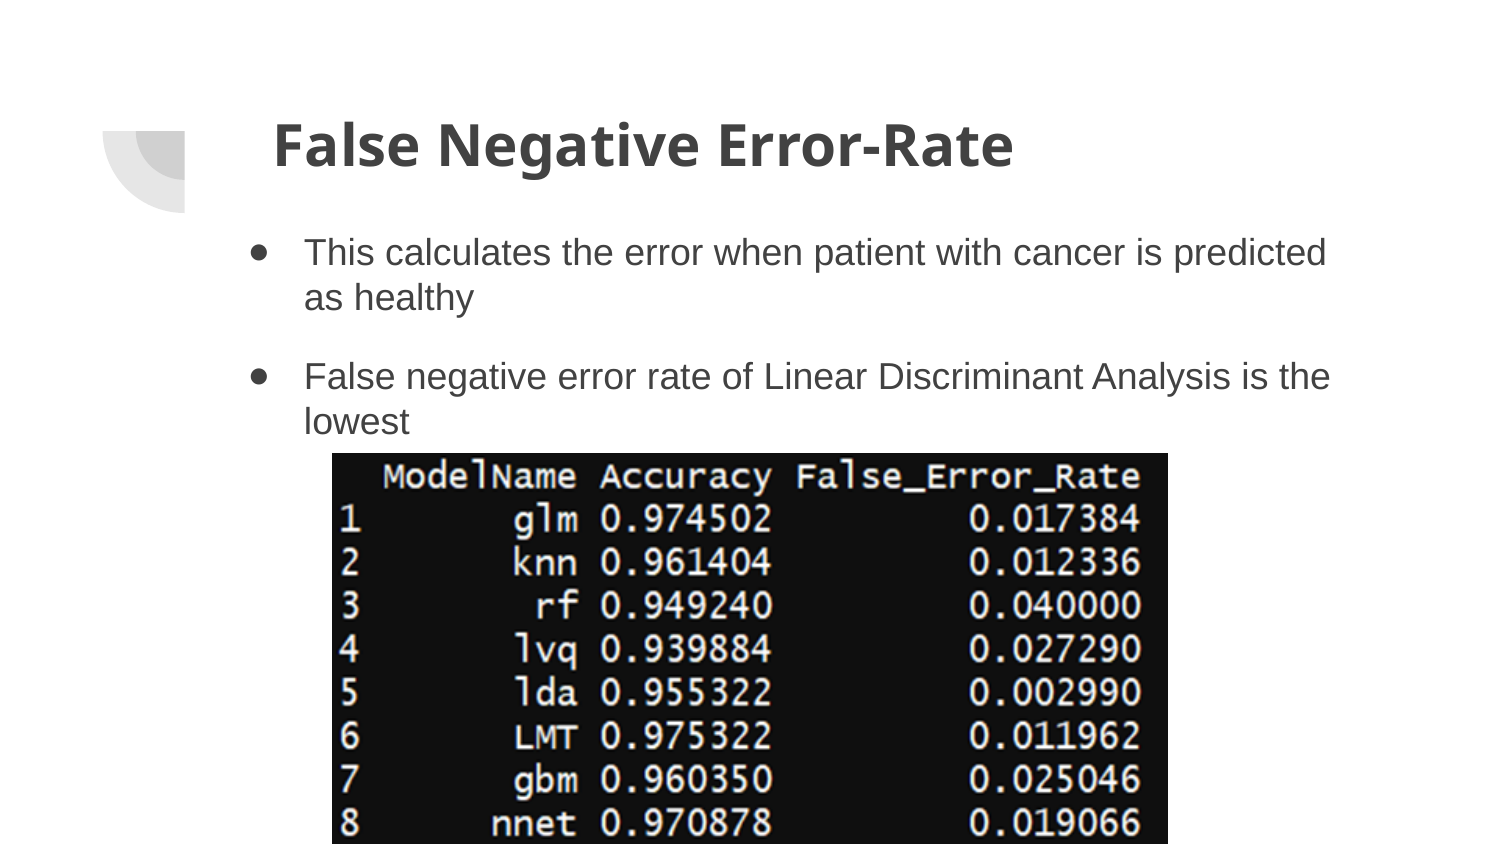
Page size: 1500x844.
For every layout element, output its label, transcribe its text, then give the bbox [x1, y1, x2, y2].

title False Negative Error-Rate [258, 92, 1412, 257]
picture [332, 453, 1168, 844]
list This calculates the error when patient with cancer is predicted as healthy False negative error rate of Linear Discriminant Analysis is the lowest [213, 213, 1368, 631]
